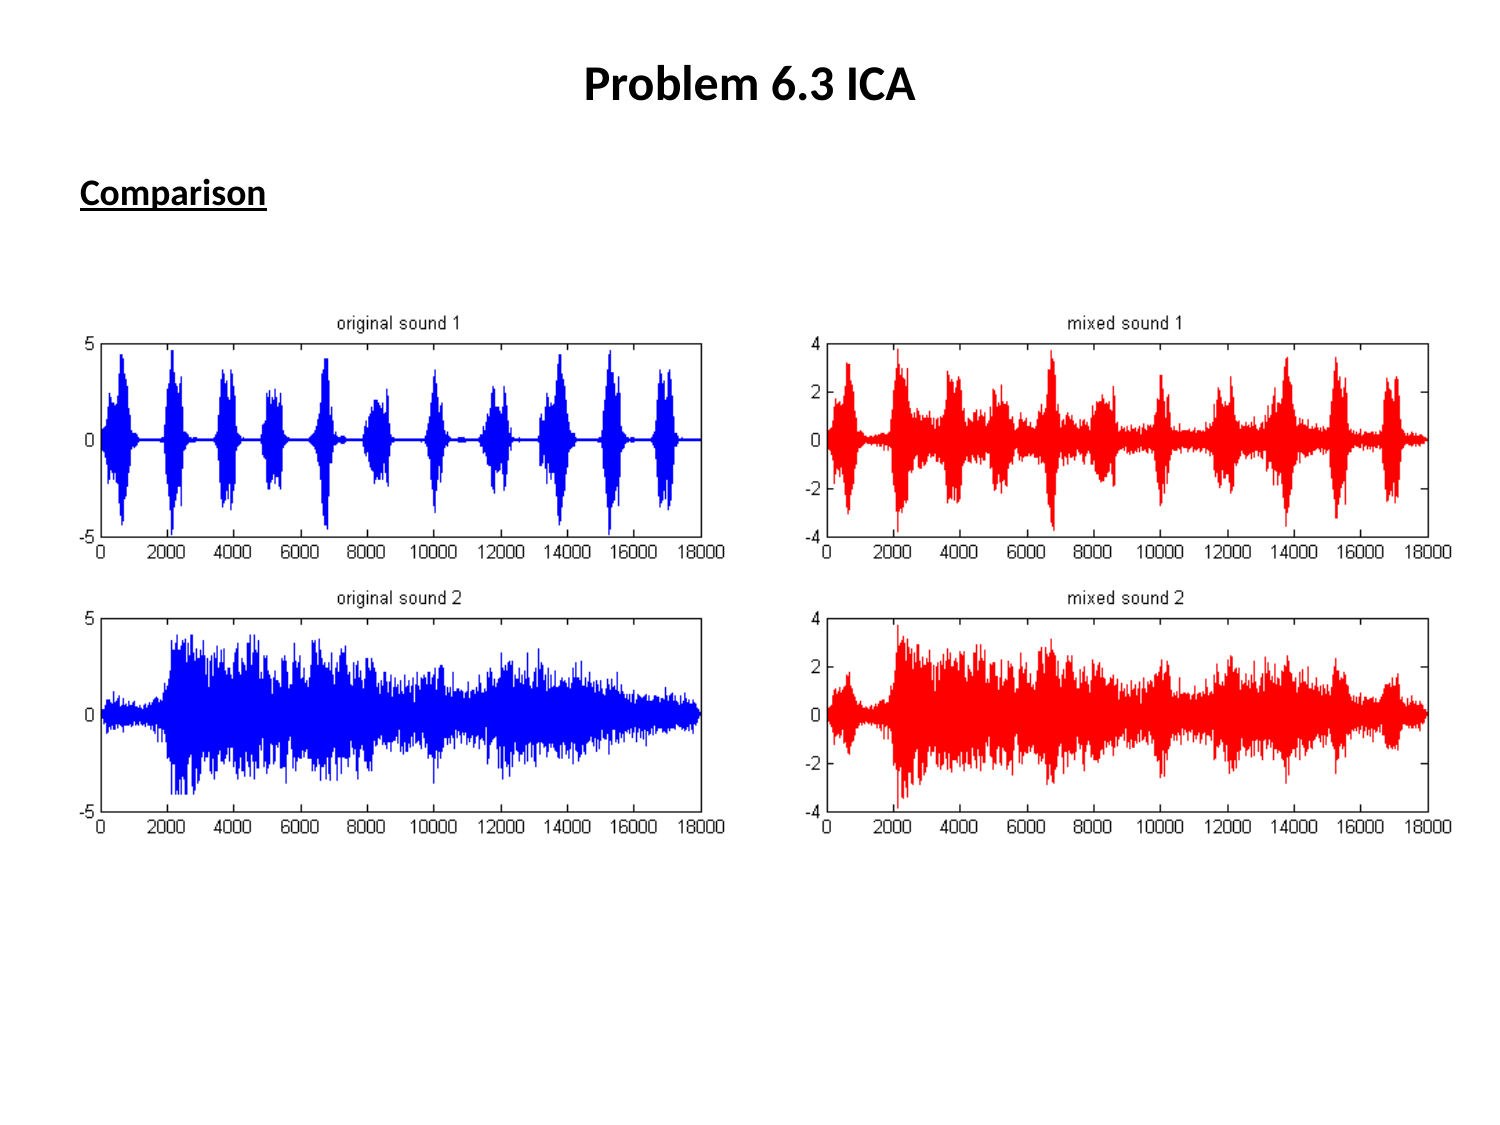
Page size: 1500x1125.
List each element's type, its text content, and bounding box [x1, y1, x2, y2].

text_box Problem 6.3 ICA [0, 42, 1500, 118]
picture [0, 295, 1500, 875]
text_box Comparison [64, 160, 283, 221]
